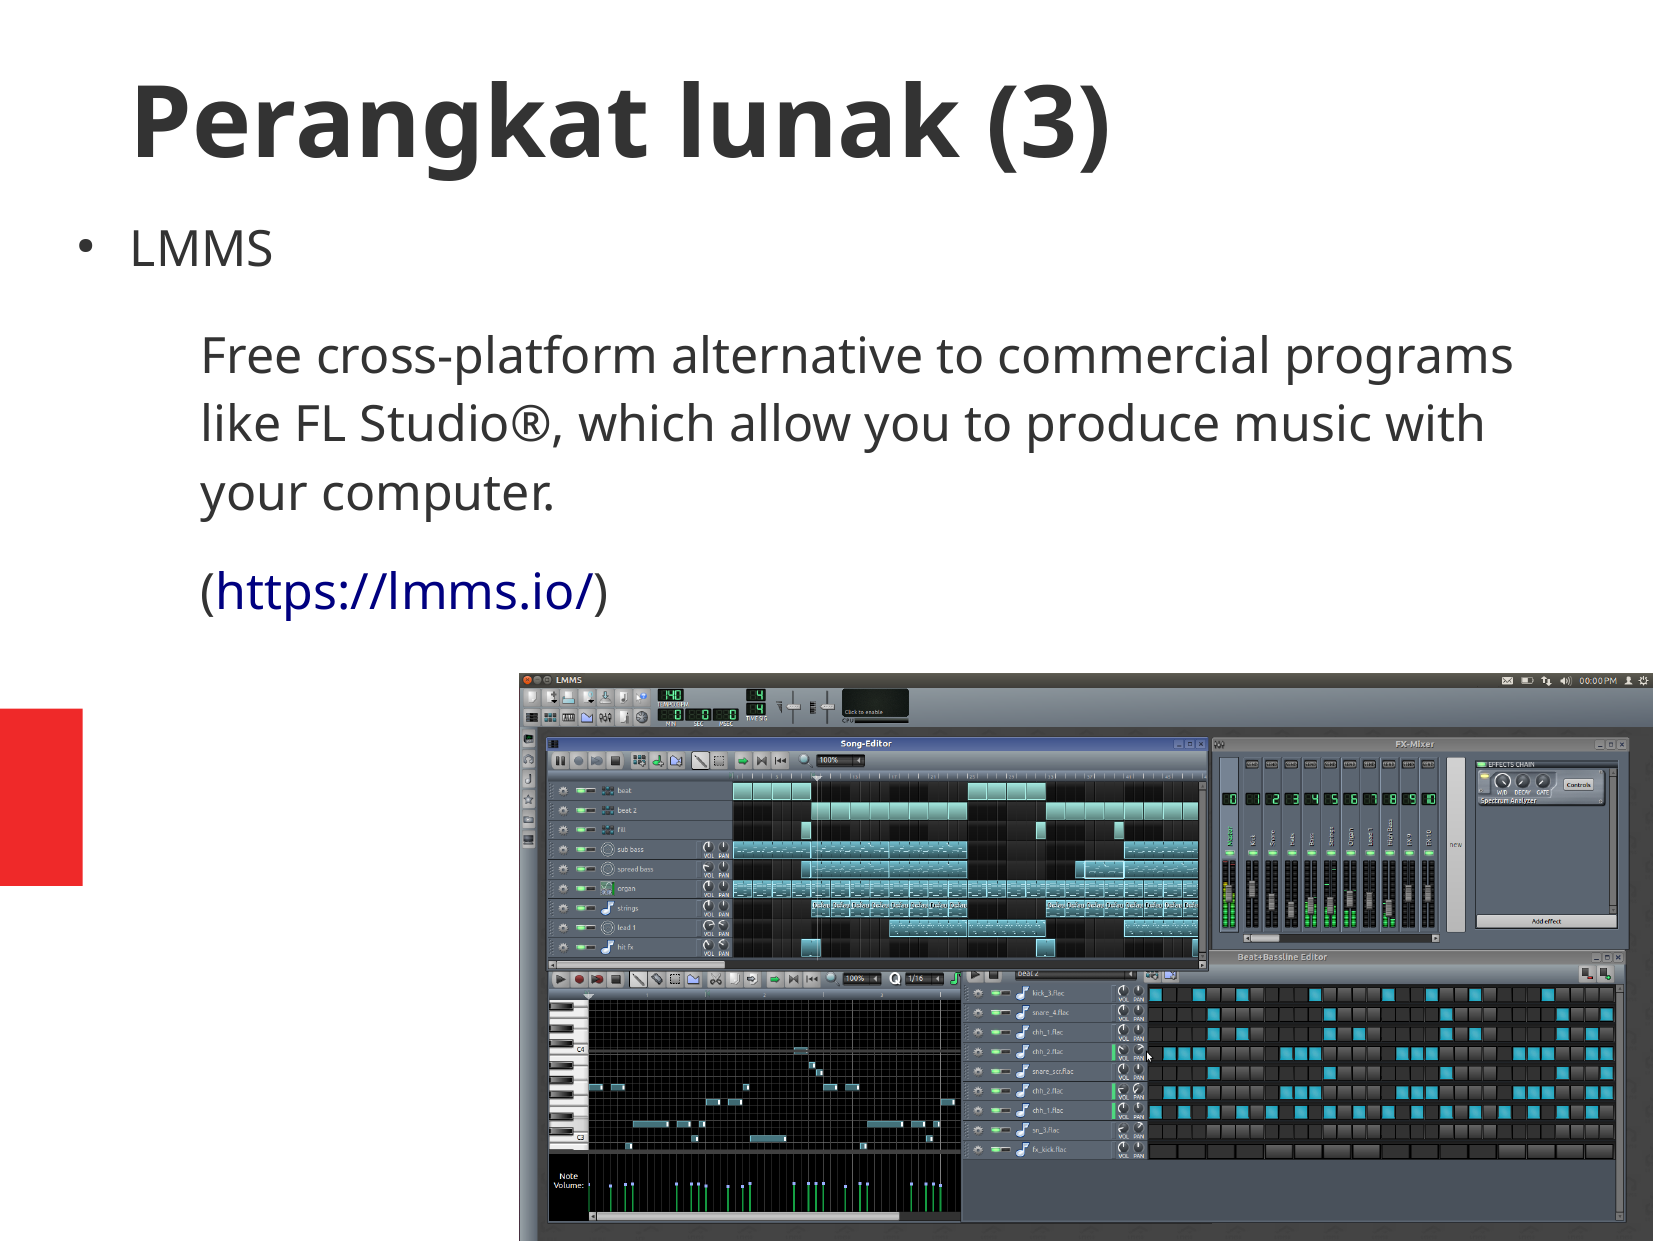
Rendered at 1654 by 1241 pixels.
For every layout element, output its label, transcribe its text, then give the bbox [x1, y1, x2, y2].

list LMMS Free cross-platform alternative to commercial programs like FL Studio®, which allow you to produce music with your computer. (https://lmms.io/) [59, 212, 1595, 668]
picture [519, 673, 1653, 1241]
title Perangkat lunak (3) [129, 0, 1536, 212]
